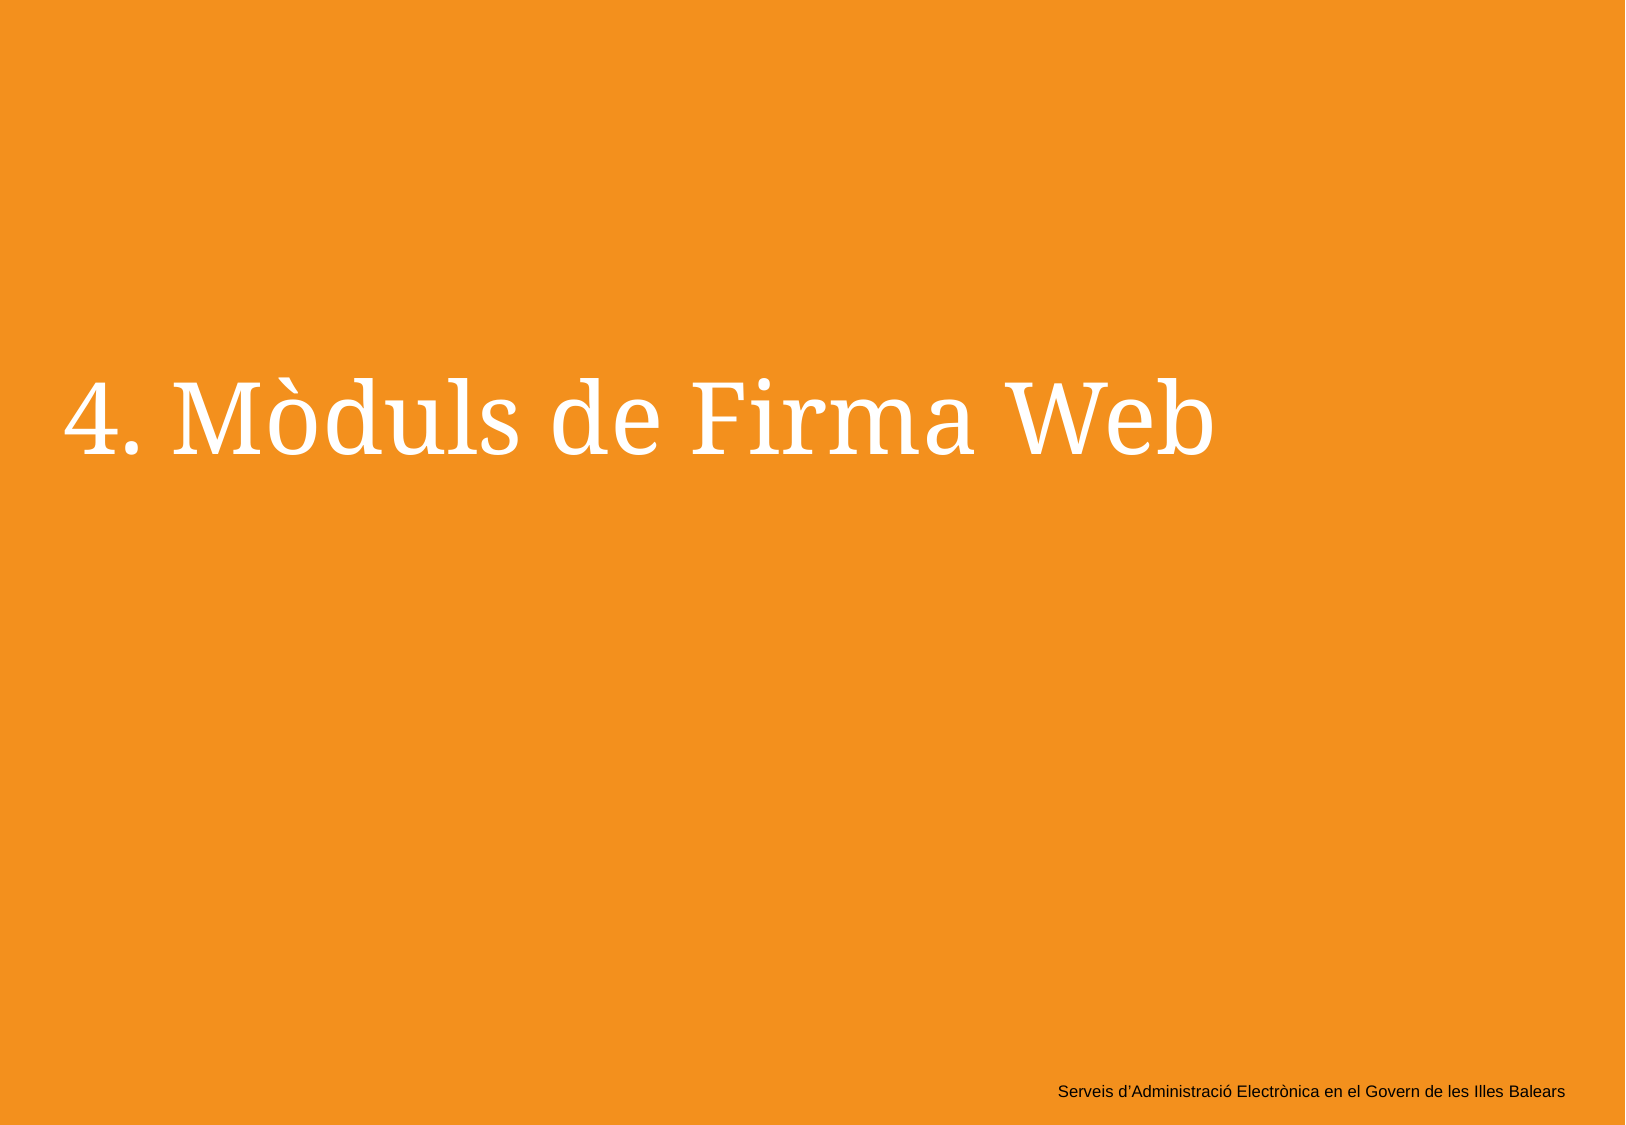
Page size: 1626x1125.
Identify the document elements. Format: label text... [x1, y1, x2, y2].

title 4. Mòduls de Firma Web [63, 354, 1561, 476]
